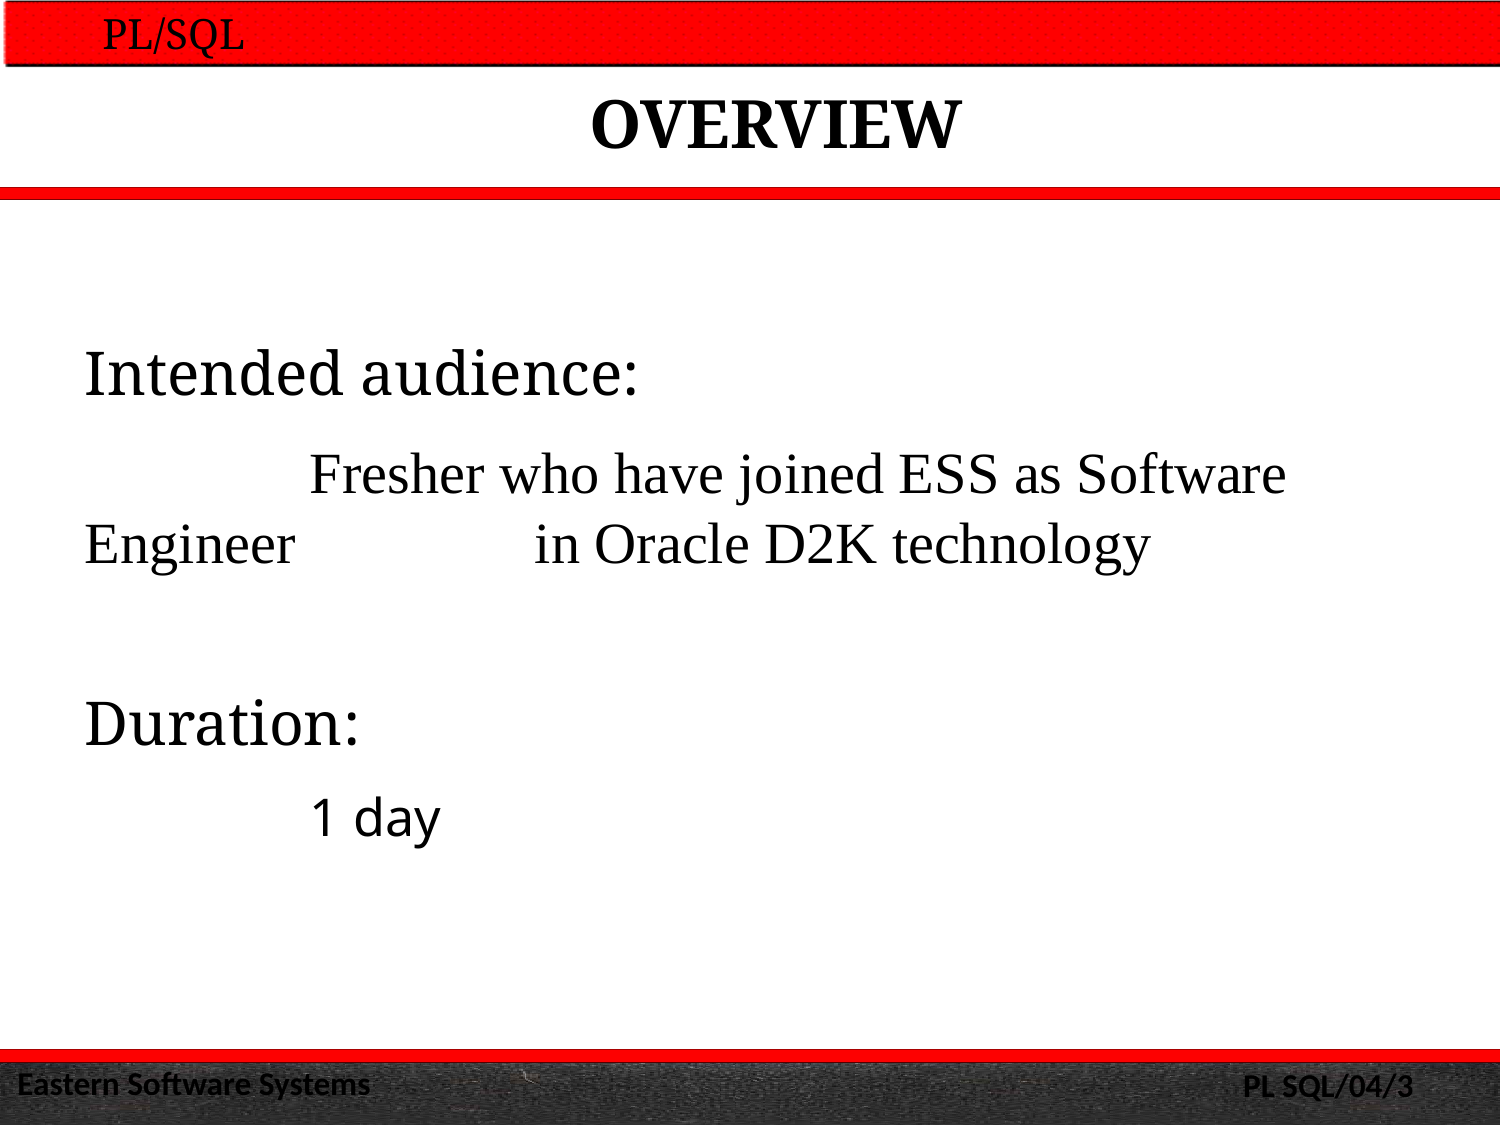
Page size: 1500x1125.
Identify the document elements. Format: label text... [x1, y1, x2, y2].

text_box PL/SQL [87, 0, 288, 65]
picture [0, 0, 1500, 69]
picture [0, 187, 1500, 200]
text_box OVERVIEW [0, 74, 1500, 170]
text_box PL SQL/04/3 [379, 1056, 1500, 1125]
picture [0, 1049, 1500, 1125]
text_box Eastern Software Systems [2, 1054, 394, 1110]
text_box Intended audience: Fresher who have joined ESS as Software Engineer in Oracle D2K technology Duration: 1 day [70, 328, 1475, 855]
